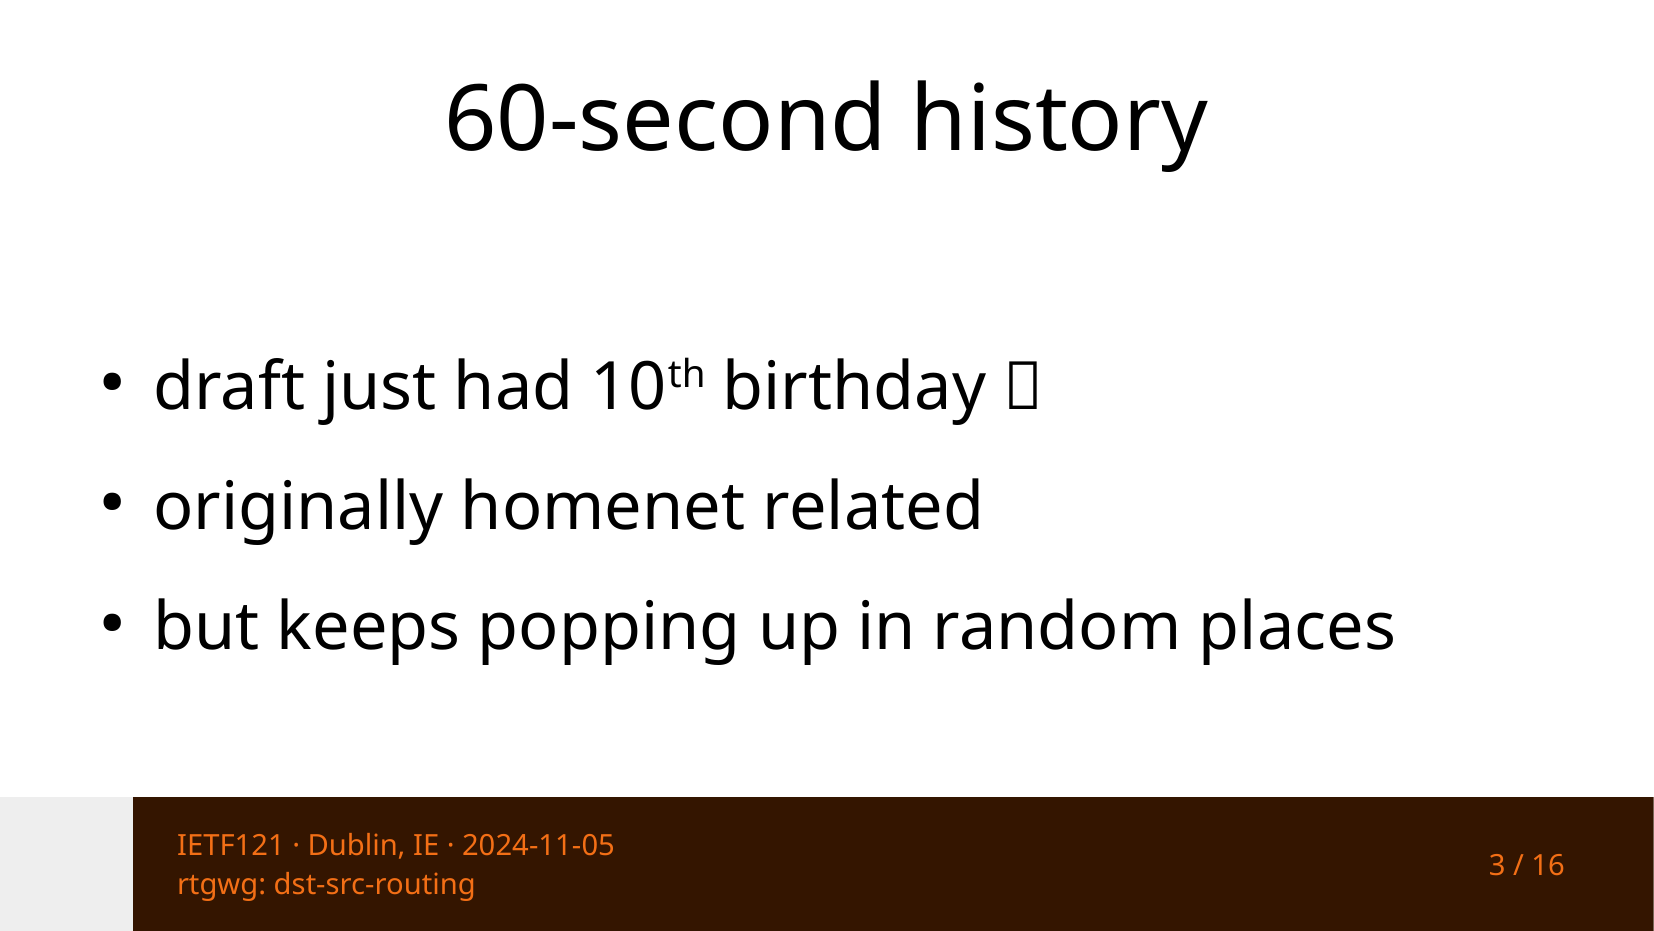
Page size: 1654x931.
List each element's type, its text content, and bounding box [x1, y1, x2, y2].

list draft just had 10th birthday 🎉 originally homenet related but keeps popping up in random places [82, 217, 1571, 758]
title 60-second history [82, 37, 1571, 193]
